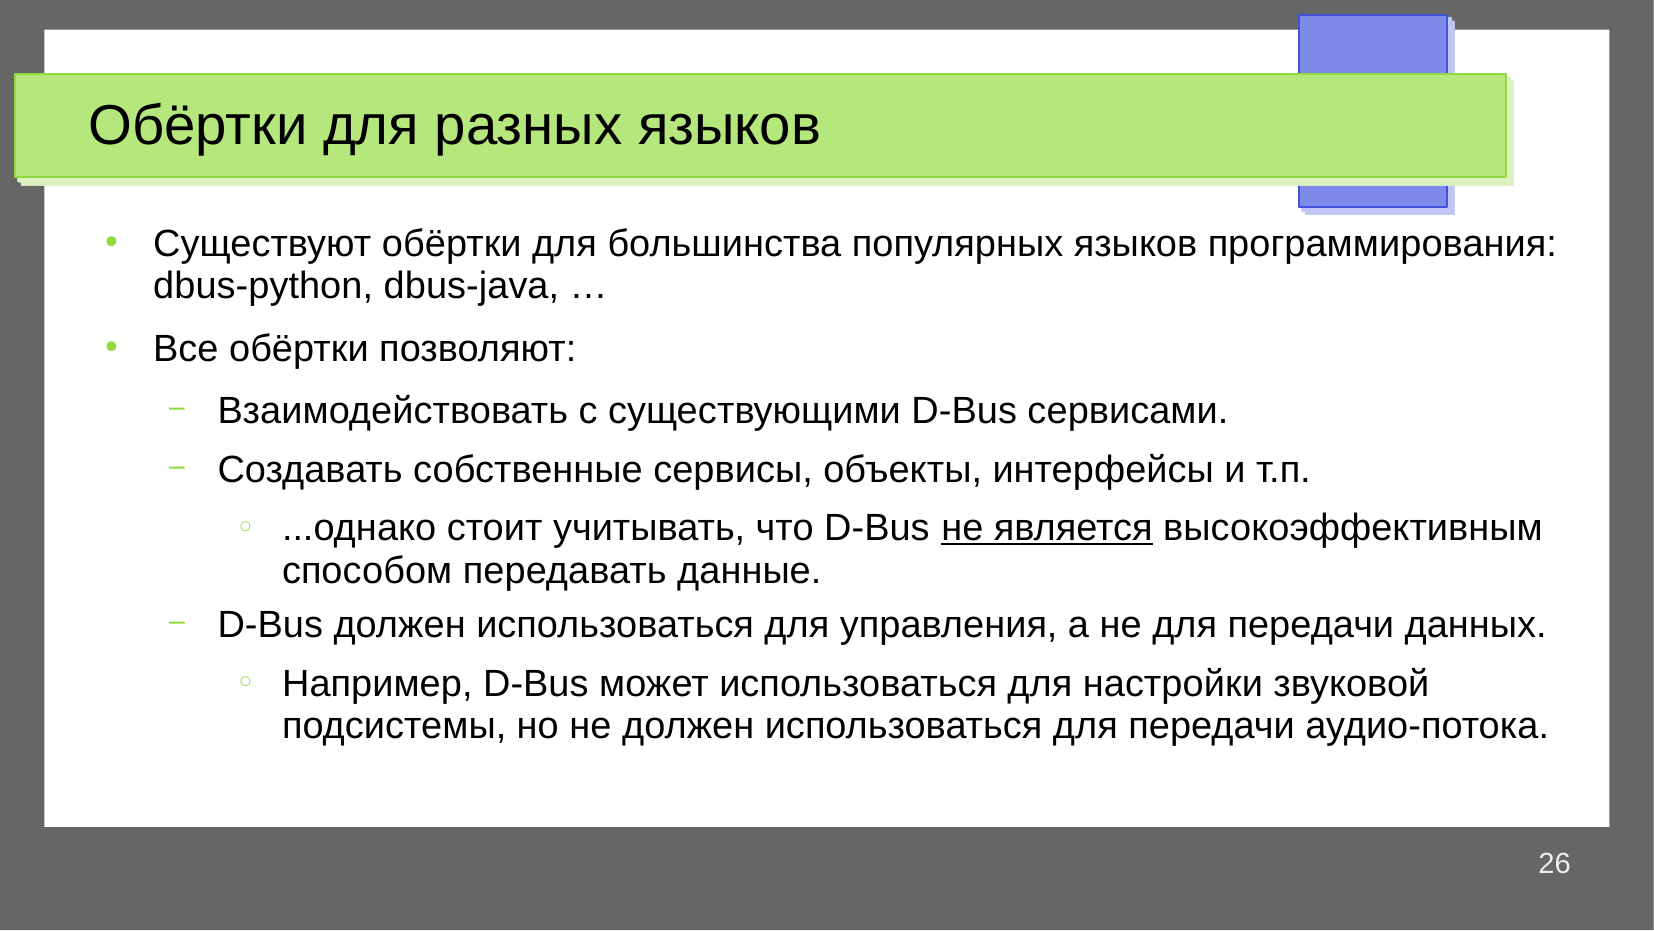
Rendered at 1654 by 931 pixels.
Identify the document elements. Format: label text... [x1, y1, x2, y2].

list Существуют обёртки для большинства популярных языков программирования: dbus-python, dbus-java, … Все обёртки позволяют: Взаимодействовать с существующими D-Bus сервисами. Создавать собственные сервисы, объекты, интерфейсы и т.п. ...однако стоит учитывать, что D-Bus не является высокоэффективным способом передавать данные. D-Bus должен использоваться для управления, а не для передачи данных. Например, D-Bus может использоваться для настройки звуковой подсистемы, но не должен использоваться для передачи аудио-потока. [88, 221, 1565, 813]
title Обёртки для разных языков [88, 73, 1506, 178]
